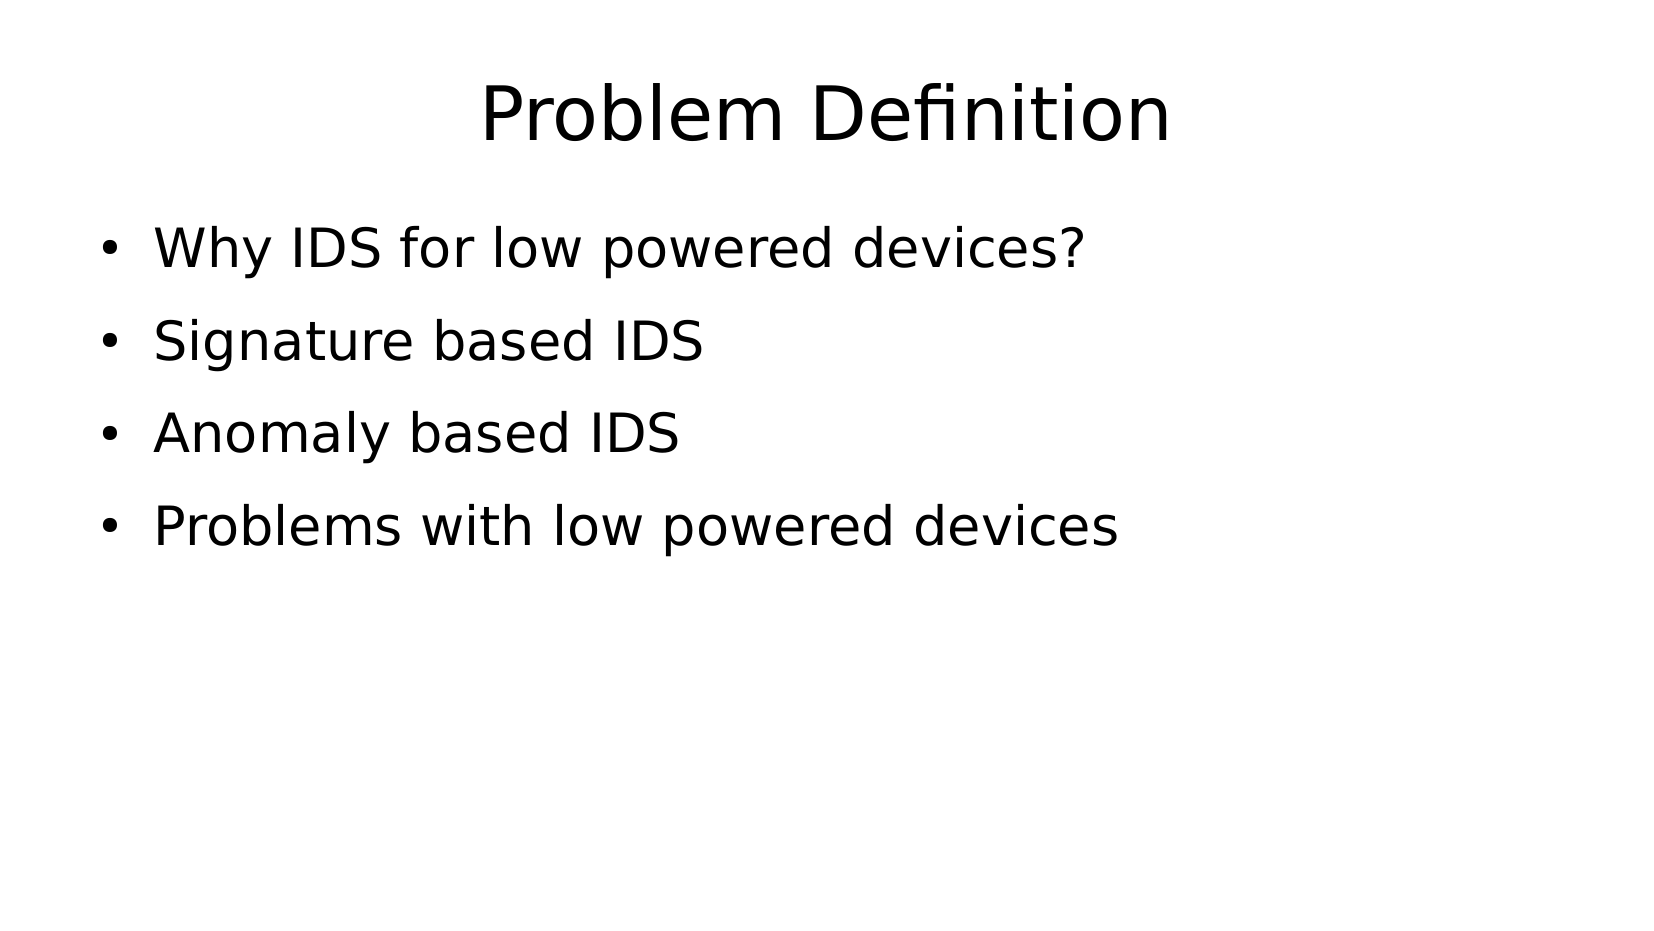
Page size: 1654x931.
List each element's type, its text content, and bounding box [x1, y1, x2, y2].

list Why IDS for low powered devices? Signature based IDS Anomaly based IDS Problems with low powered devices [82, 217, 1571, 758]
title Problem Definition [82, 37, 1571, 193]
